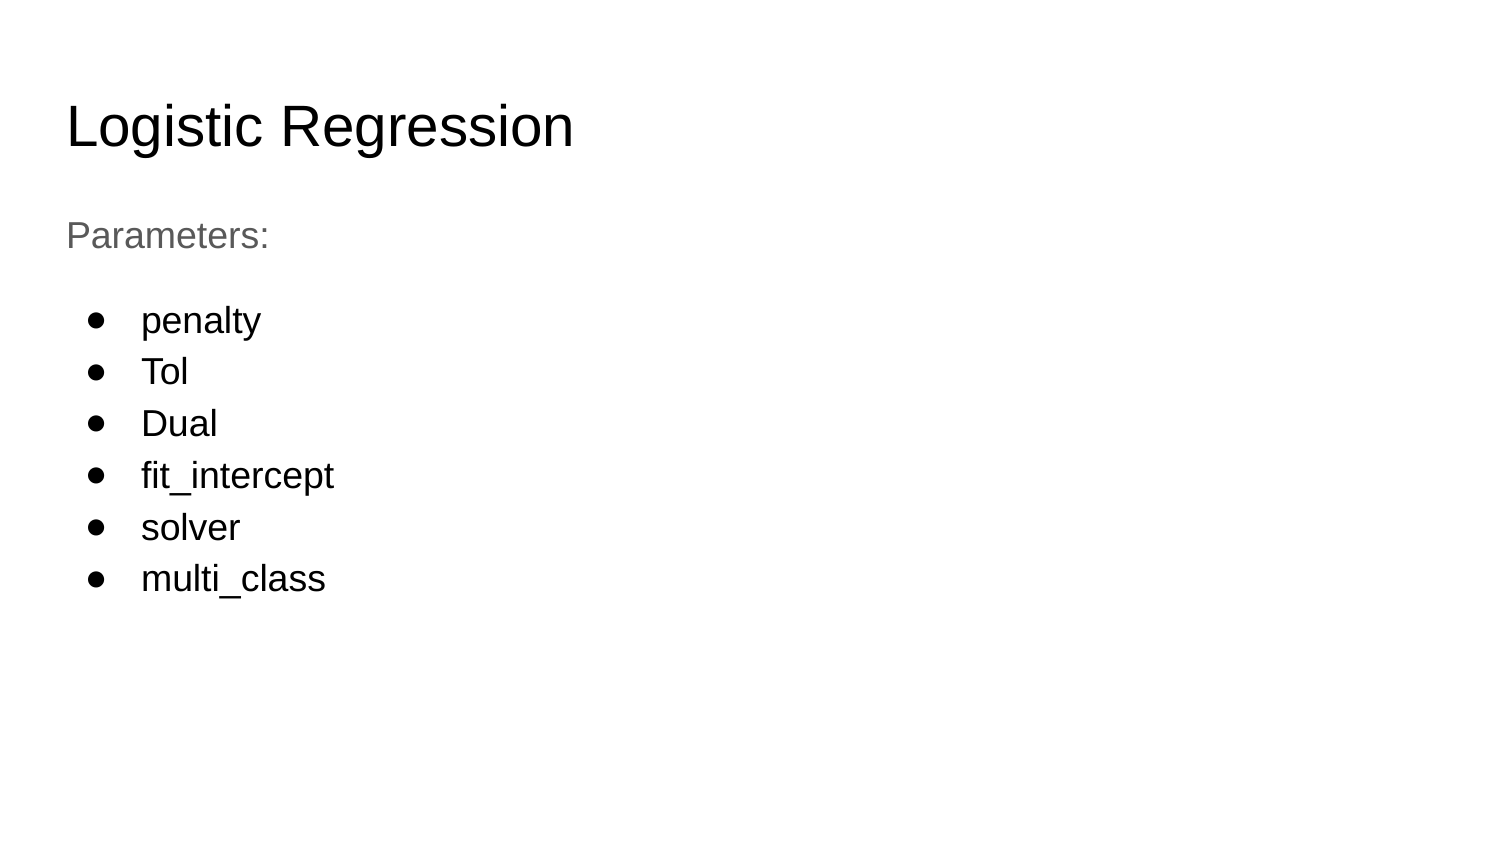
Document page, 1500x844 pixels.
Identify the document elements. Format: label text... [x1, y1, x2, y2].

title Logistic Regression [51, 72, 1449, 167]
list Parameters: penalty Tol Dual fit_intercept solver multi_class [51, 189, 1449, 750]
